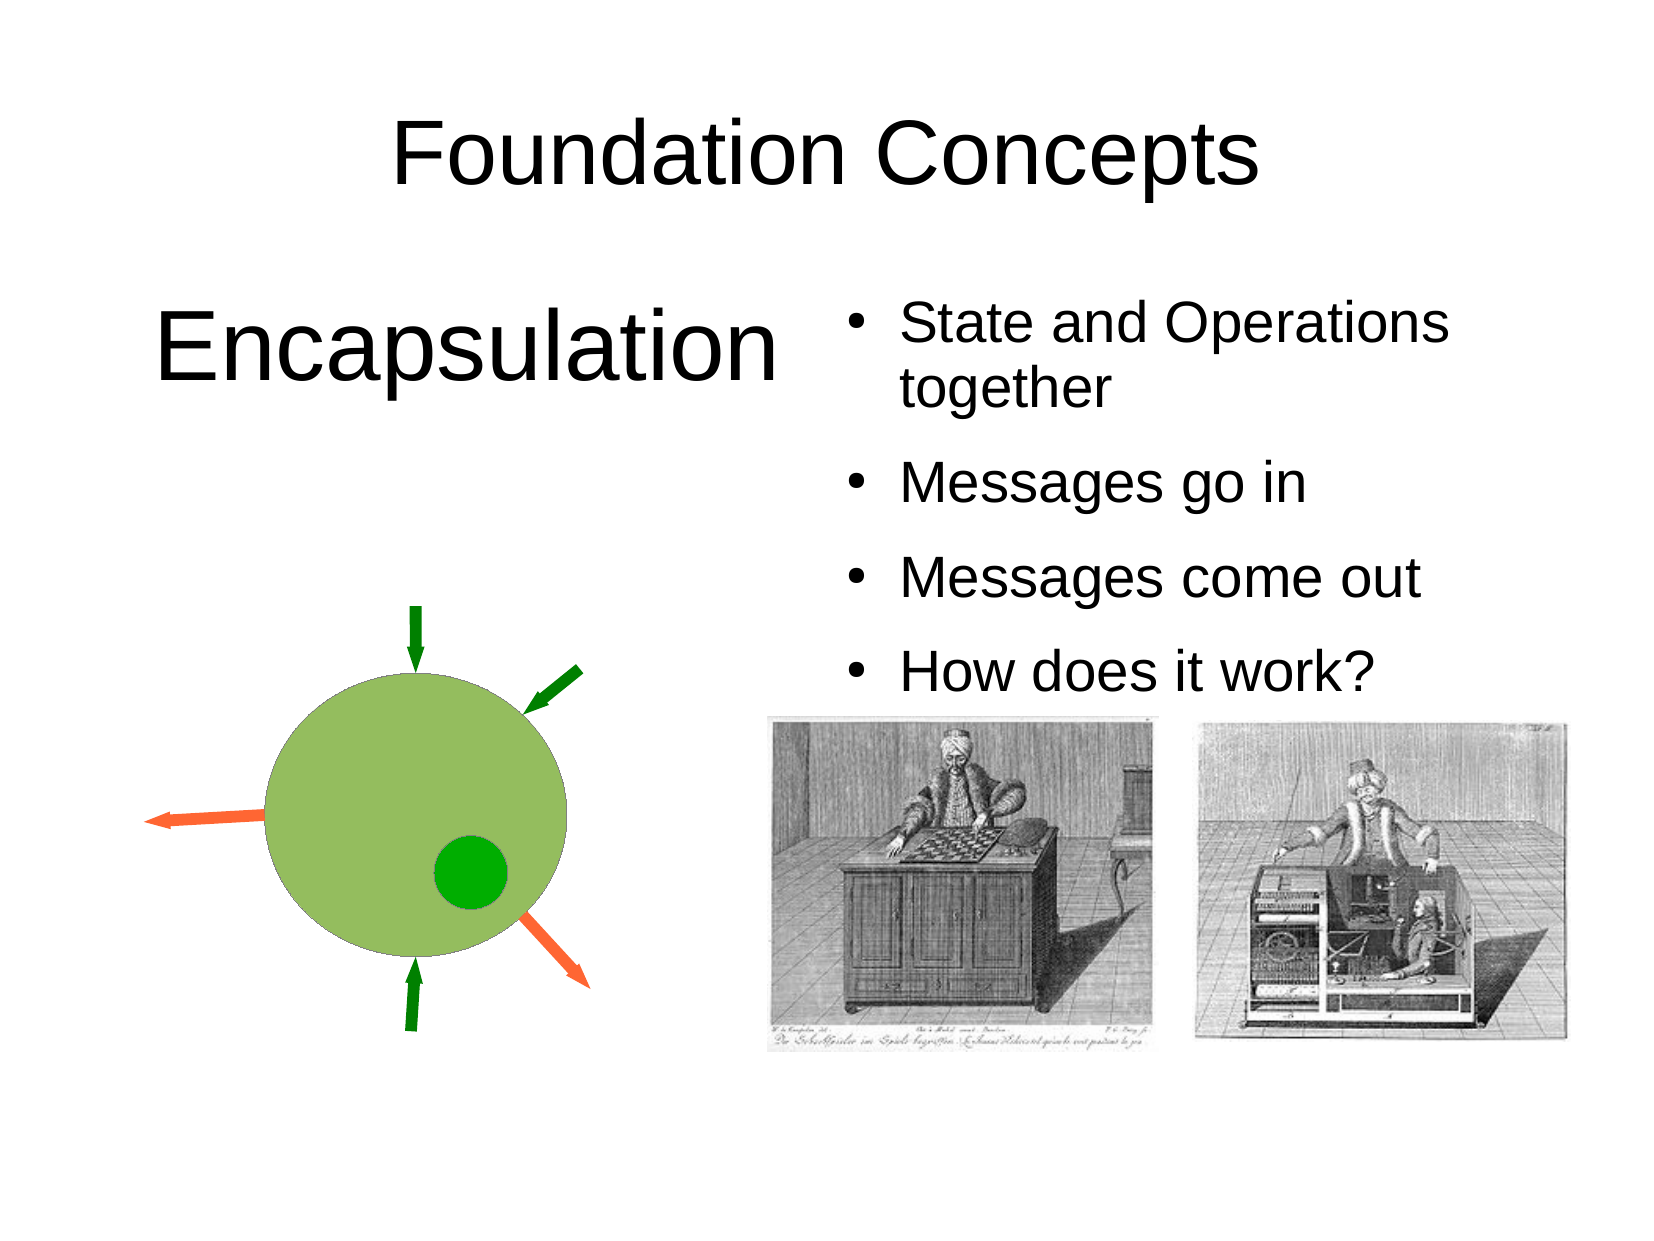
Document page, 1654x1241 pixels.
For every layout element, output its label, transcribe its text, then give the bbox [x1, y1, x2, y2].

title Foundation Concepts [82, 49, 1571, 257]
picture [1192, 720, 1571, 1042]
picture [767, 716, 1159, 1052]
text_box [264, 673, 567, 957]
list State and Operations together Messages go in Messages come out How does it work? [828, 290, 1539, 745]
list Encapsulation [82, 290, 793, 634]
